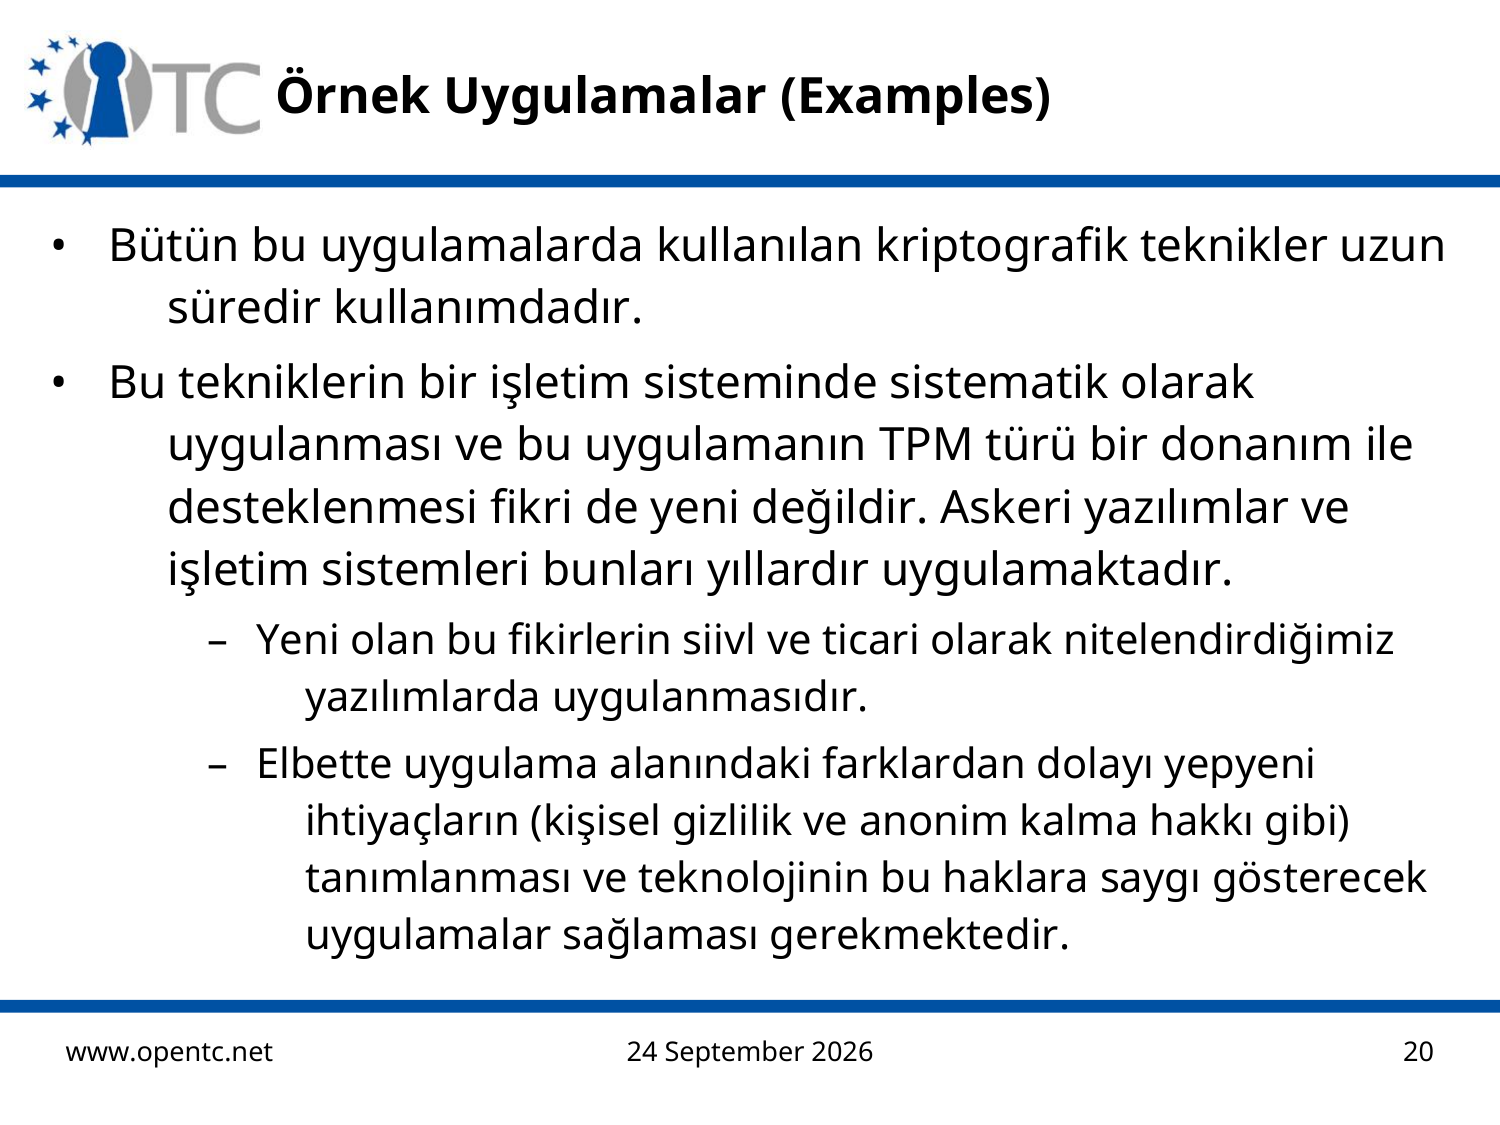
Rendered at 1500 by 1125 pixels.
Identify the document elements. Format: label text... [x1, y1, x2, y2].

title Örnek Uygulamalar (Examples) [275, 7, 1450, 181]
list Bütün bu uygulamalarda kullanılan kriptografik teknikler uzun süredir kullanımdadır. Bu tekniklerin bir işletim sisteminde sistematik olarak uygulanması ve bu uygulamanın TPM türü bir donanım ile desteklenmesi fikri de yeni değildir. Askeri yazılımlar ve işletim sistemleri bunları yıllardır uygulamaktadır. Yeni olan bu fikirlerin siivl ve ticari olarak nitelendirdiğimiz yazılımlarda uygulanmasıdır. Elbette uygulama alanındaki farklardan dolayı yepyeni ihtiyaçların (kişisel gizlilik ve anonim kalma hakkı gibi) tanımlanması ve teknolojinin bu haklara saygı gösterecek uygulamalar sağlaması gerekmektedir. [50, 212, 1450, 899]
picture [24, 30, 263, 150]
